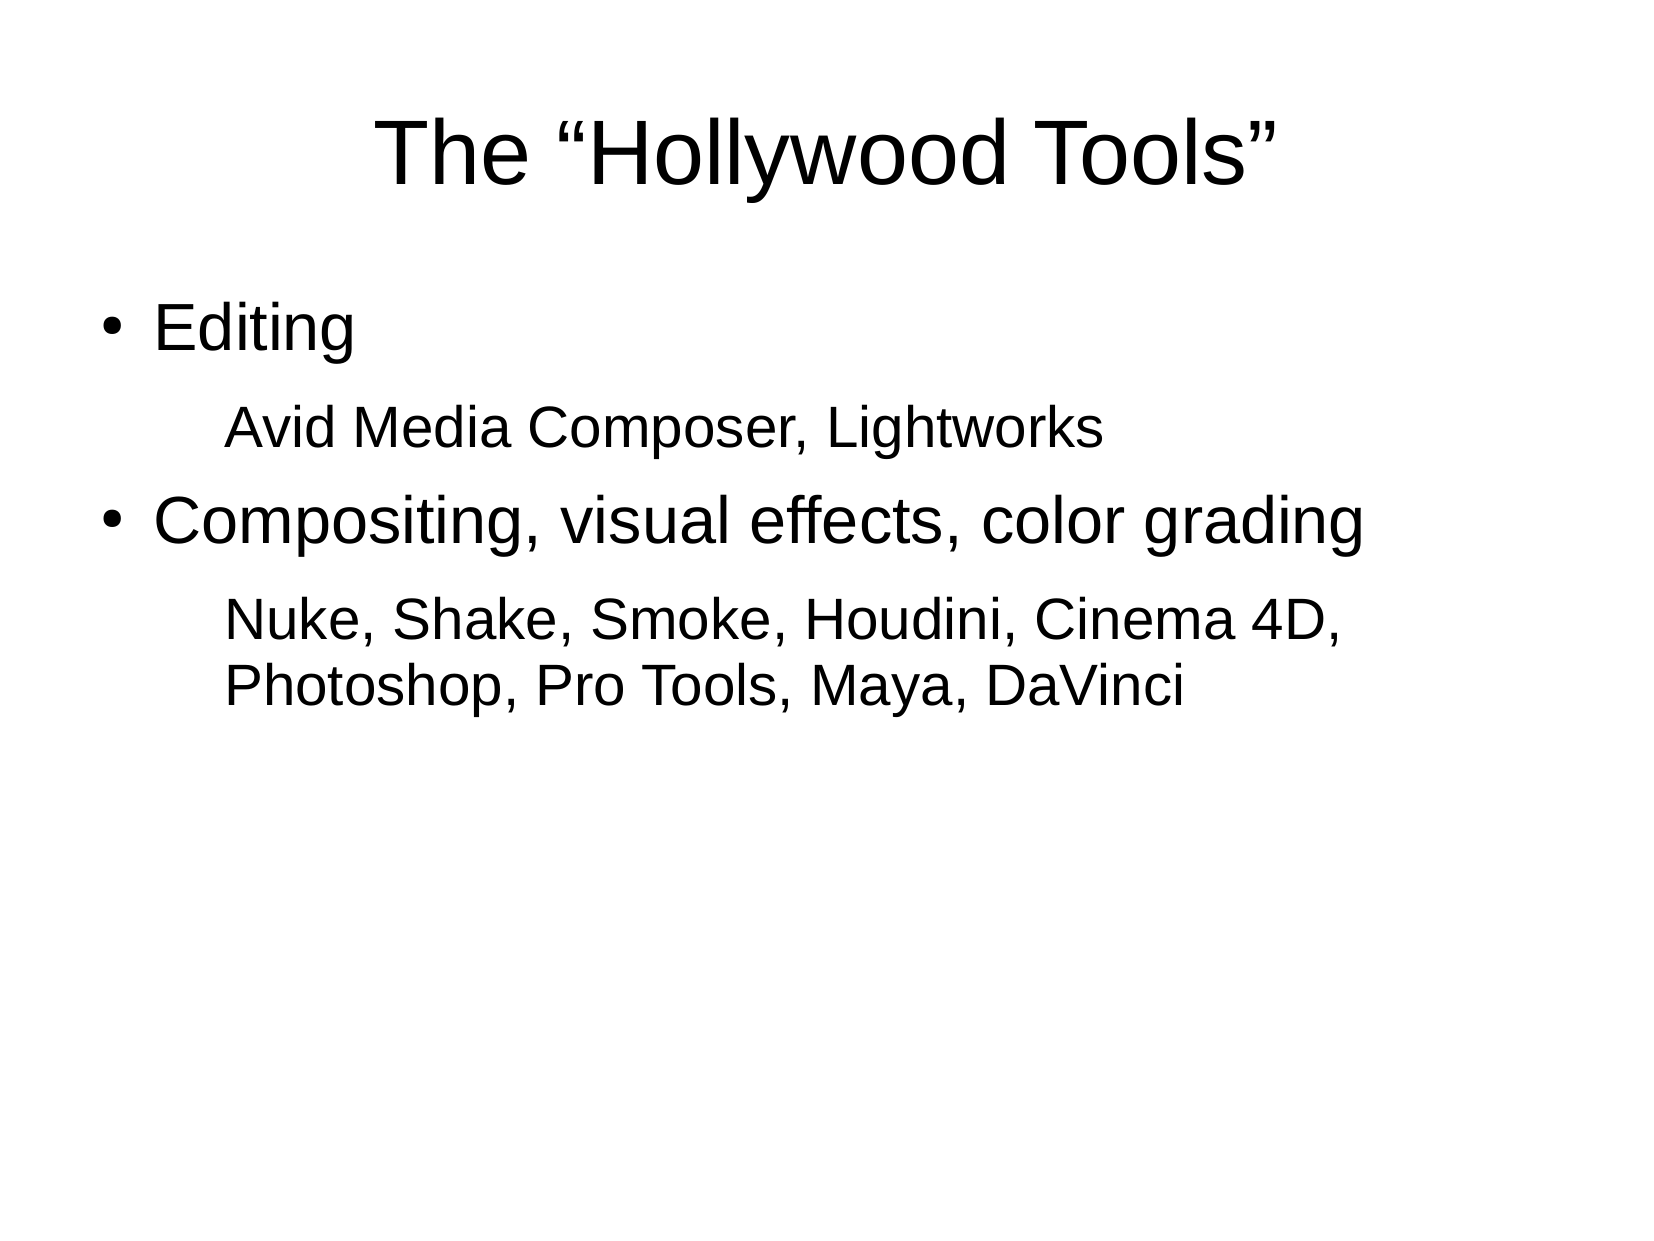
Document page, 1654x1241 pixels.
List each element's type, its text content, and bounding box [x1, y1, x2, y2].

title The “Hollywood Tools” [82, 49, 1571, 257]
list Editing Avid Media Composer, Lightworks Compositing, visual effects, color grading Nuke, Shake, Smoke, Houdini, Cinema 4D, Photoshop, Pro Tools, Maya, DaVinci [82, 290, 1571, 1109]
